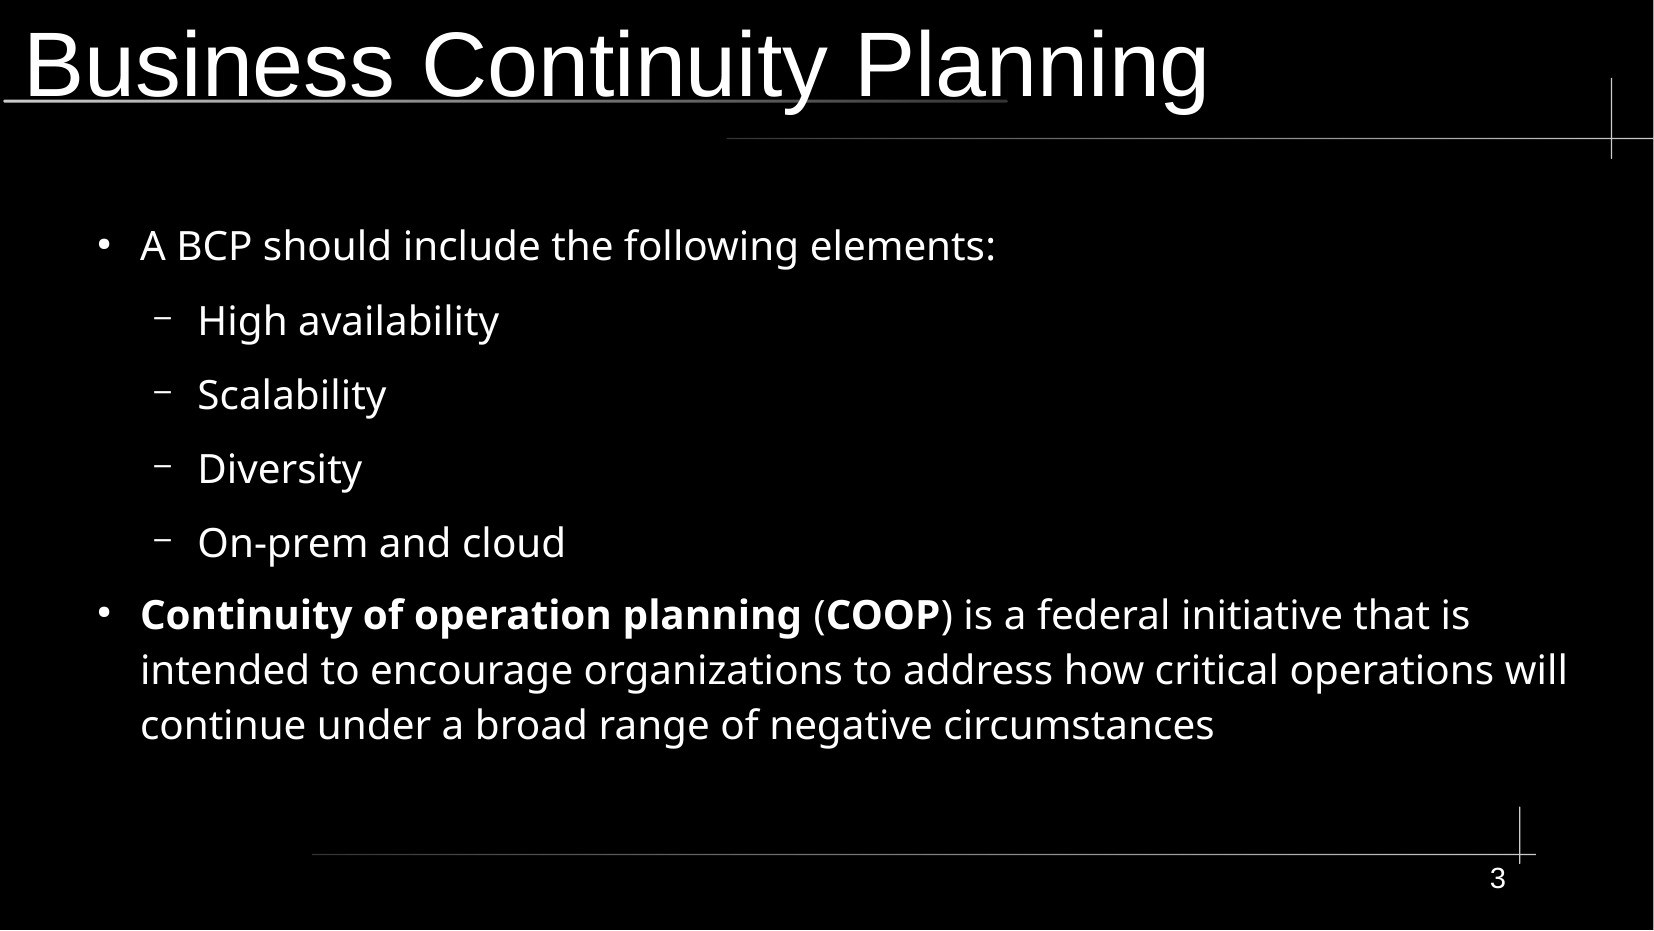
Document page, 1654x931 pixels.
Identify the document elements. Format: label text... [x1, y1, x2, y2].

list A BCP should include the following elements: High availability Scalability Diversity On-prem and cloud Continuity of operation planning (COOP) is a federal initiative that is intended to encourage organizations to address how critical operations will continue under a broad range of negative circumstances [82, 217, 1571, 758]
title Business Continuity Planning [23, 11, 1589, 119]
